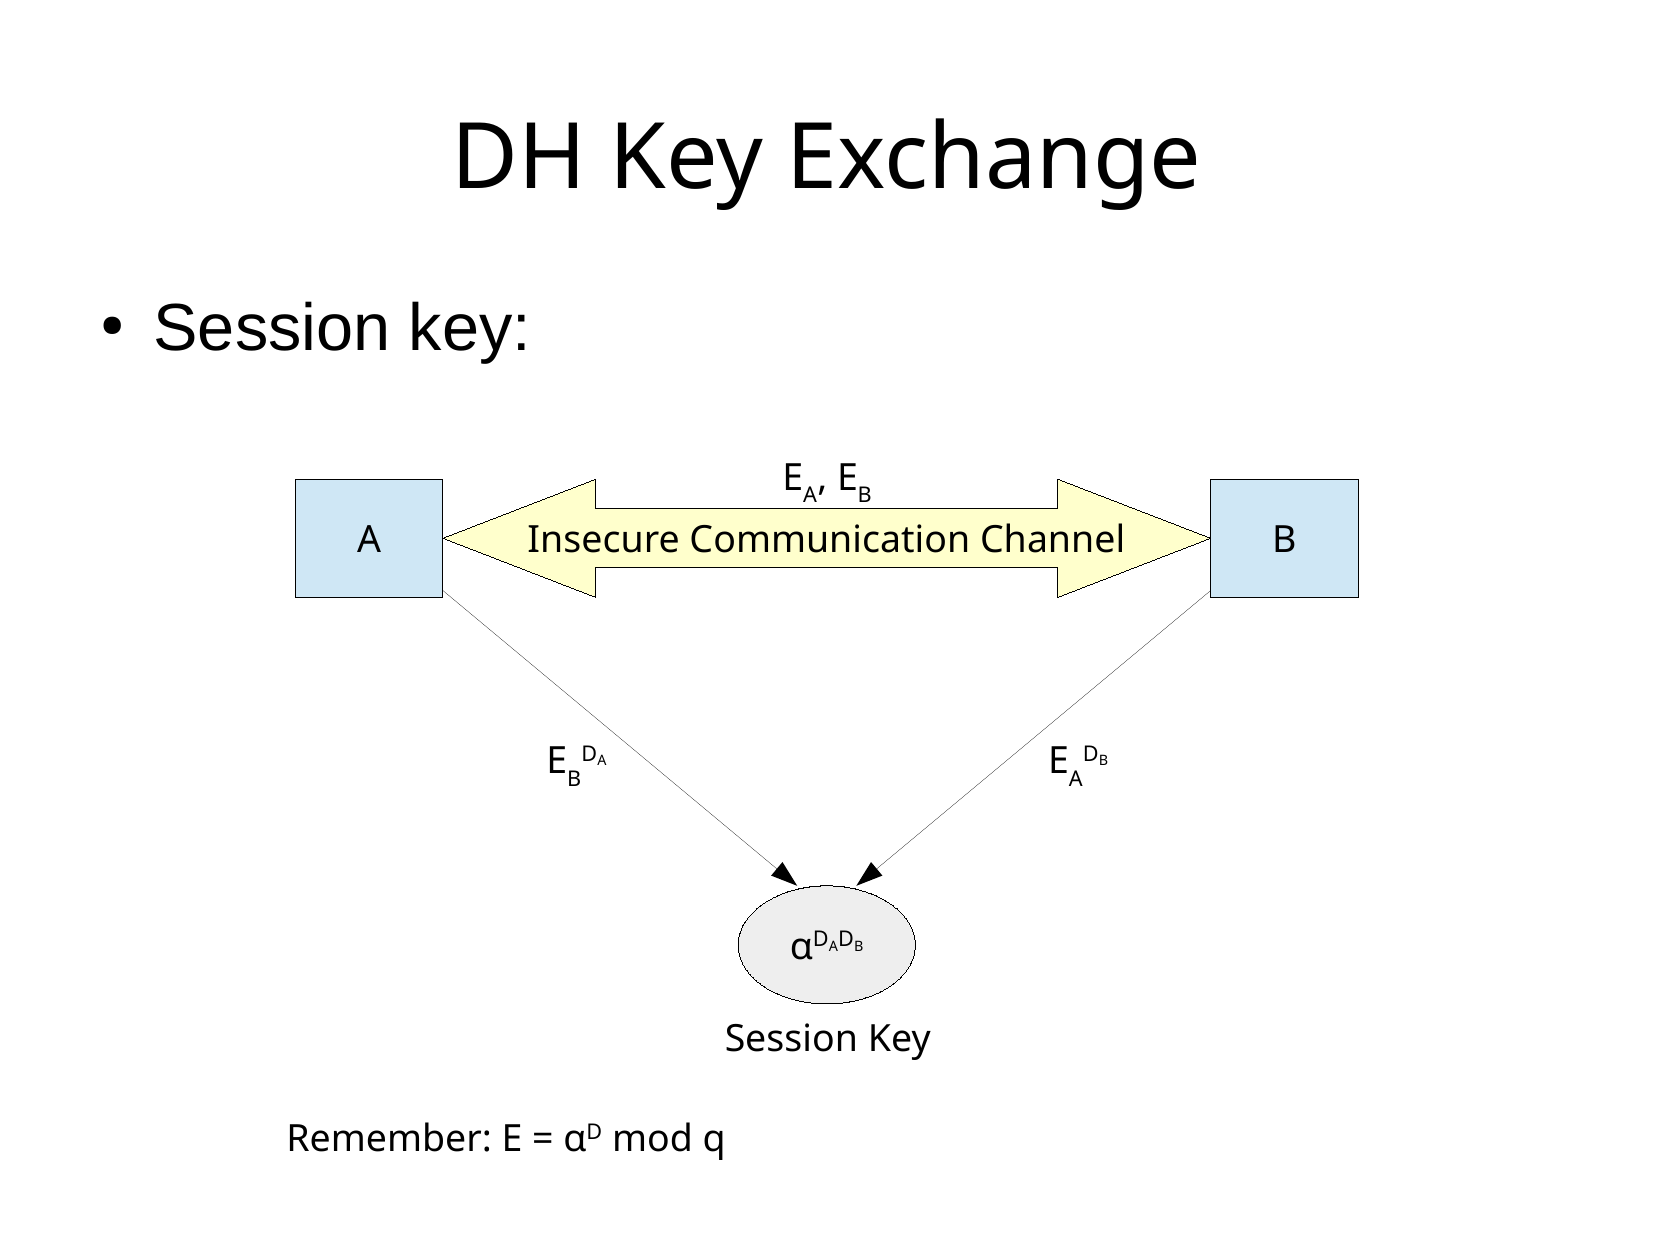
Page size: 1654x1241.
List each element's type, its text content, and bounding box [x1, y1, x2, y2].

text_box Session Key [710, 1003, 946, 1067]
text_box Remember: E = αD mod q [271, 1104, 749, 1167]
title DH Key Exchange [82, 49, 1571, 257]
list Session key: [82, 290, 1571, 1109]
